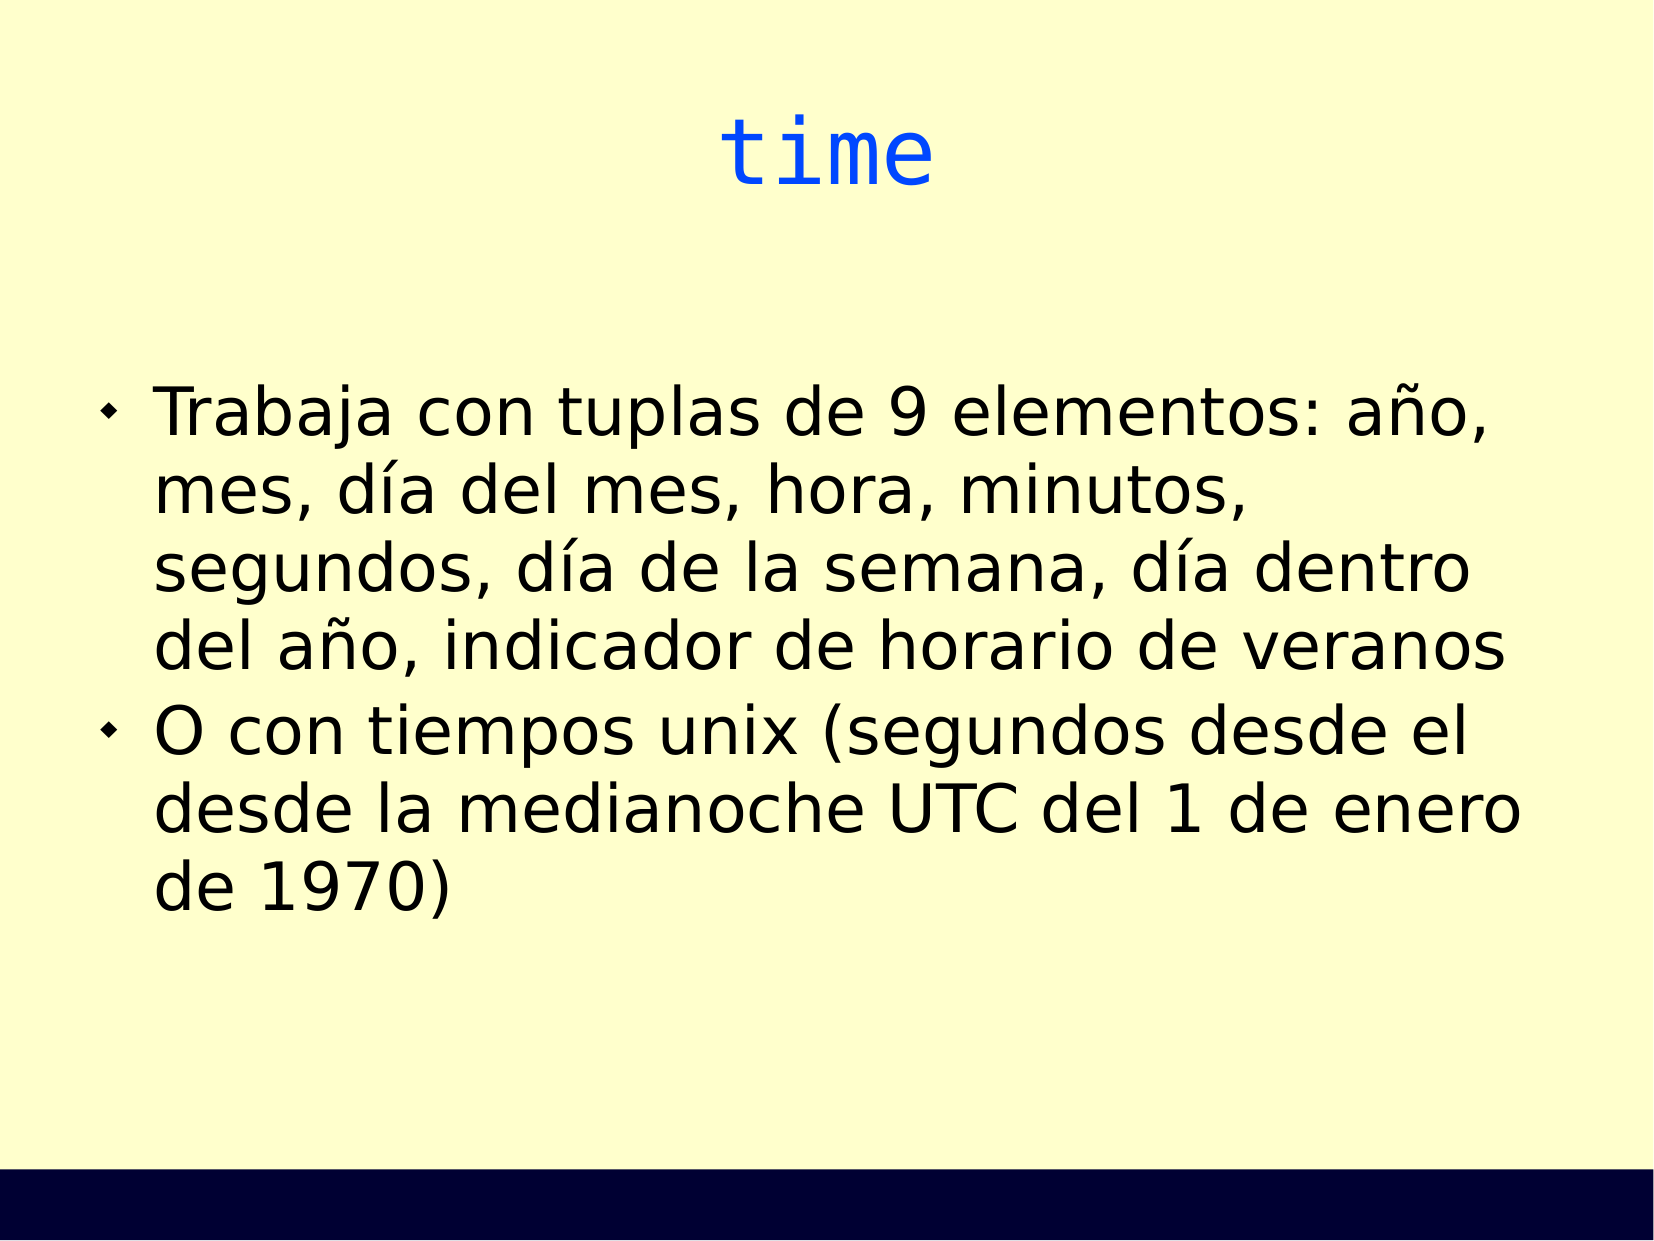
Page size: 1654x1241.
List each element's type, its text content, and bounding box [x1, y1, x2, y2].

list Trabaja con tuplas de 9 elementos: año, mes, día del mes, hora, minutos, segundos, día de la semana, día dentro del año, indicador de horario de veranos O con tiempos unix (segundos desde el desde la medianoche UTC del 1 de enero de 1970) [82, 290, 1538, 1010]
title time [82, 49, 1571, 257]
